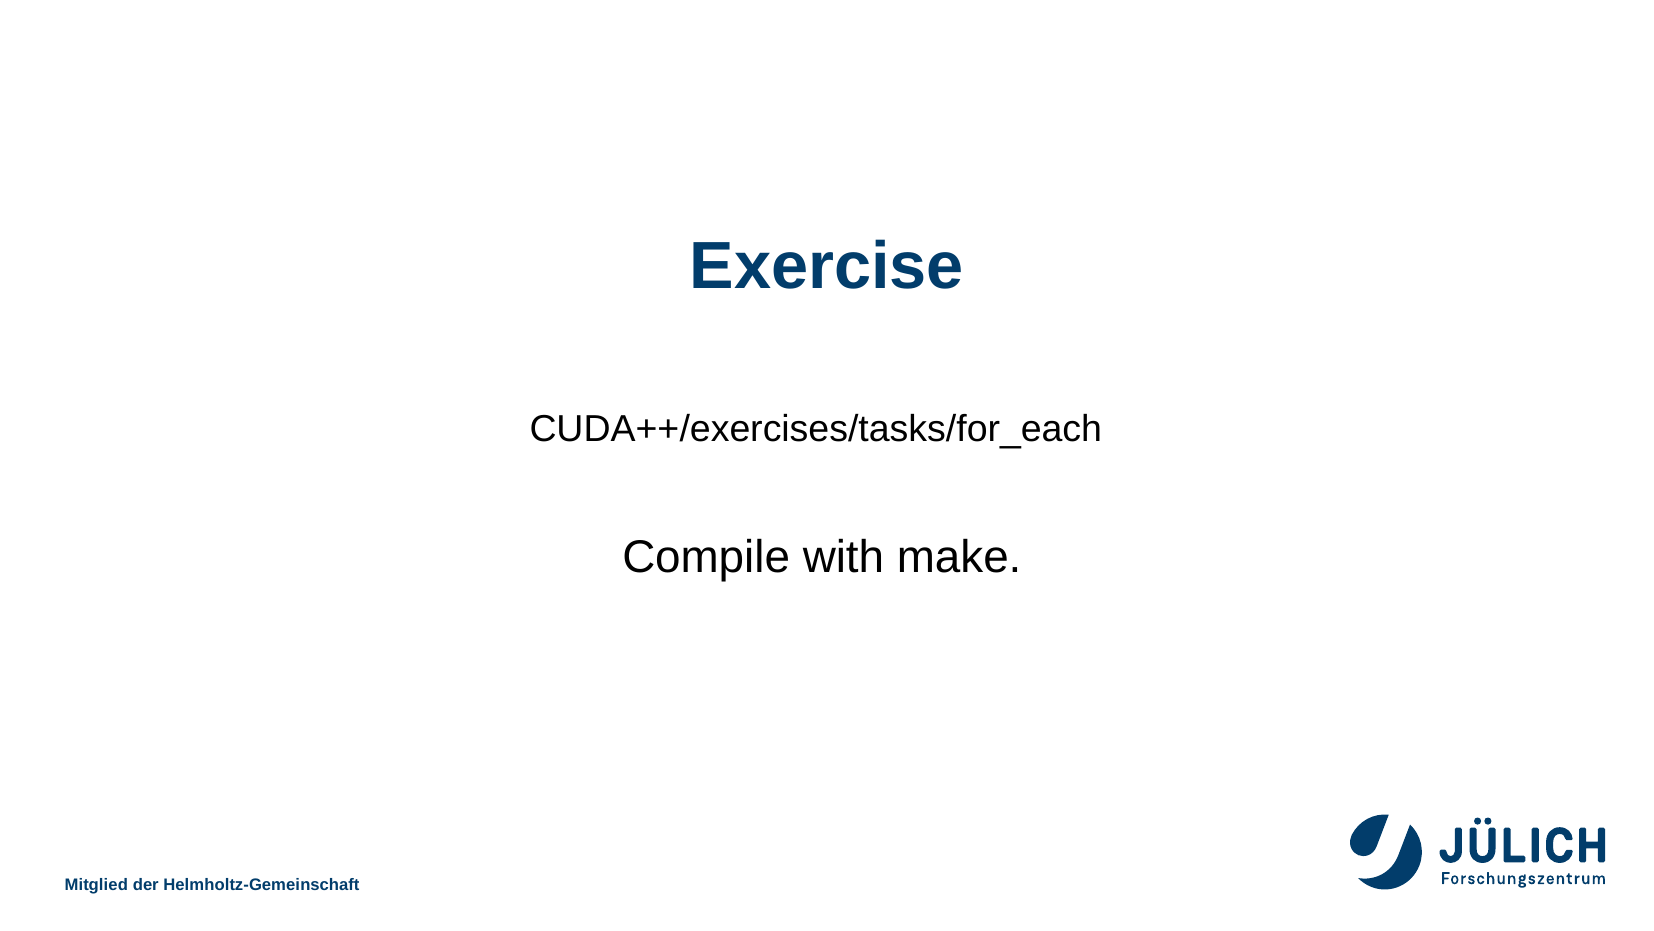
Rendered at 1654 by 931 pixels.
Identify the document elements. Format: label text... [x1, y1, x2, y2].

list Exercise [50, 217, 1604, 757]
